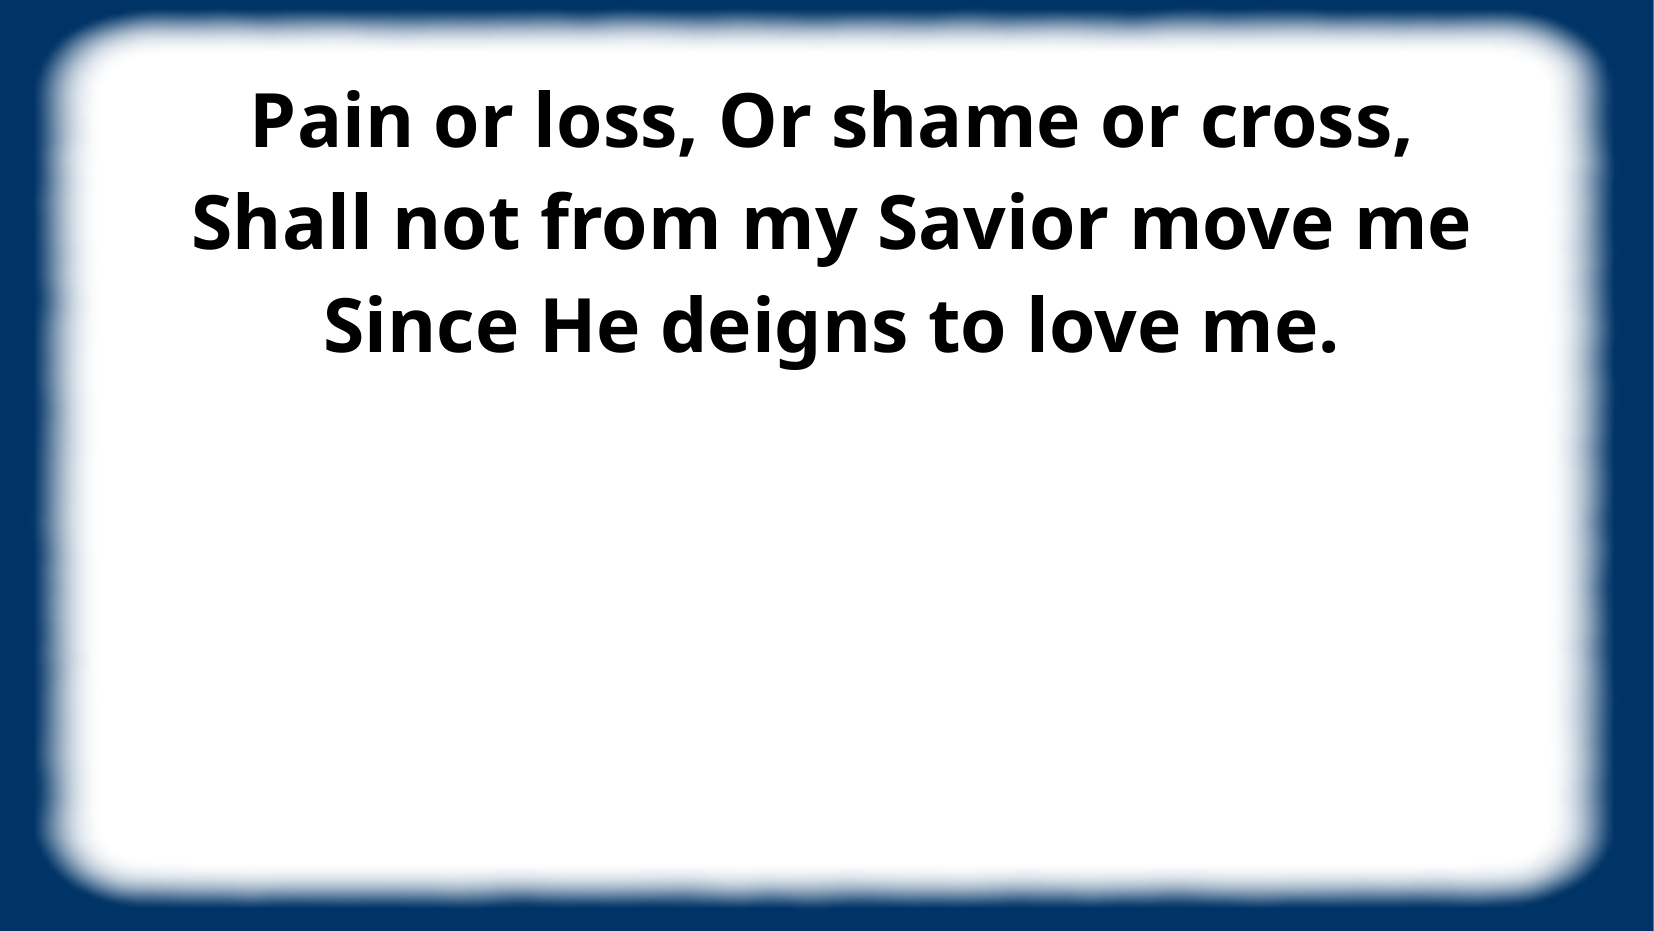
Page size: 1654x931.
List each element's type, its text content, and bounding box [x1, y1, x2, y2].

text_box Pain or loss, Or shame or cross, Shall not from my Savior move me Since He deigns to love me. [90, 60, 1576, 391]
picture [0, 0, 1654, 931]
